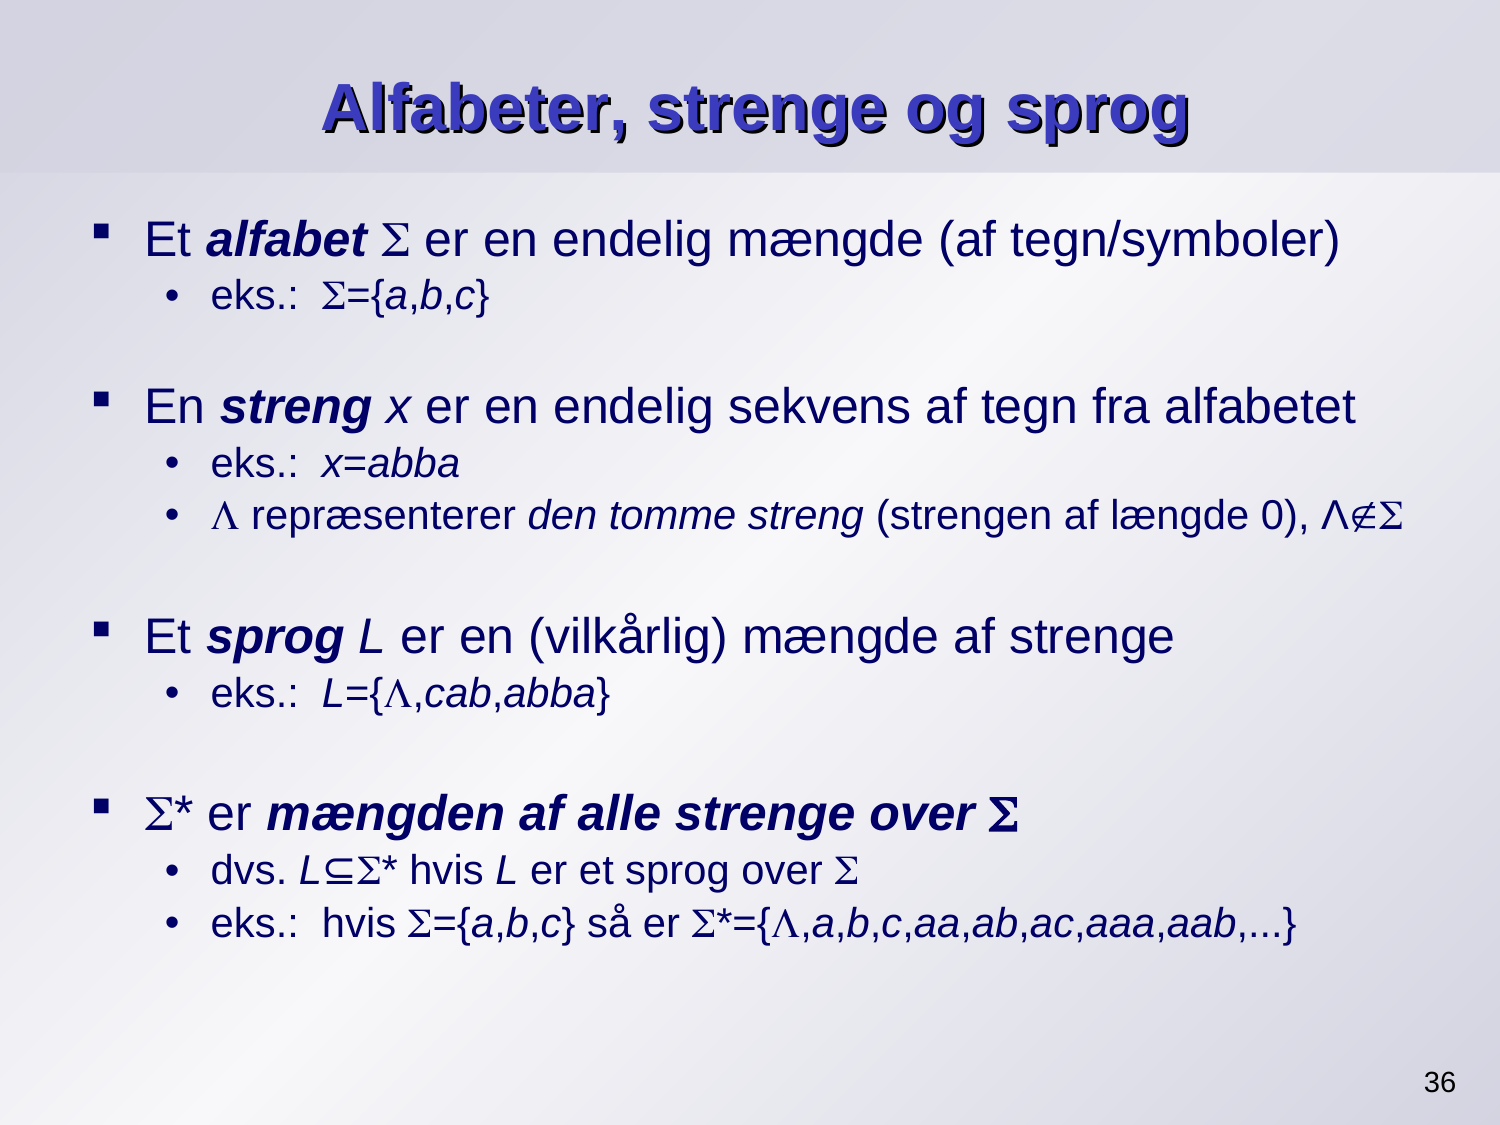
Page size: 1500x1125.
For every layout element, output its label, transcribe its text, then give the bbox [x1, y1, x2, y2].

list Et alfabet Σ er en endelig mængde (af tegn/symboler) eks.: Σ={a,b,c} En streng x er en endelig sekvens af tegn fra alfabetet eks.: x=abba Λ repræsenterer den tomme streng (strengen af længde 0), ΛΣ Et sprog L er en (vilkårlig) mængde af strenge eks.: L={Λ,cab,abba} Σ* er mængden af alle strenge over Σ dvs. L⊆Σ* hvis L er et sprog over Σ eks.: hvis Σ={a,b,c} så er Σ*={Λ,a,b,c,aa,ab,ac,aaa,aab,...} [74, 208, 1459, 1095]
title Alfabeter, strenge og sprog [64, 30, 1447, 185]
